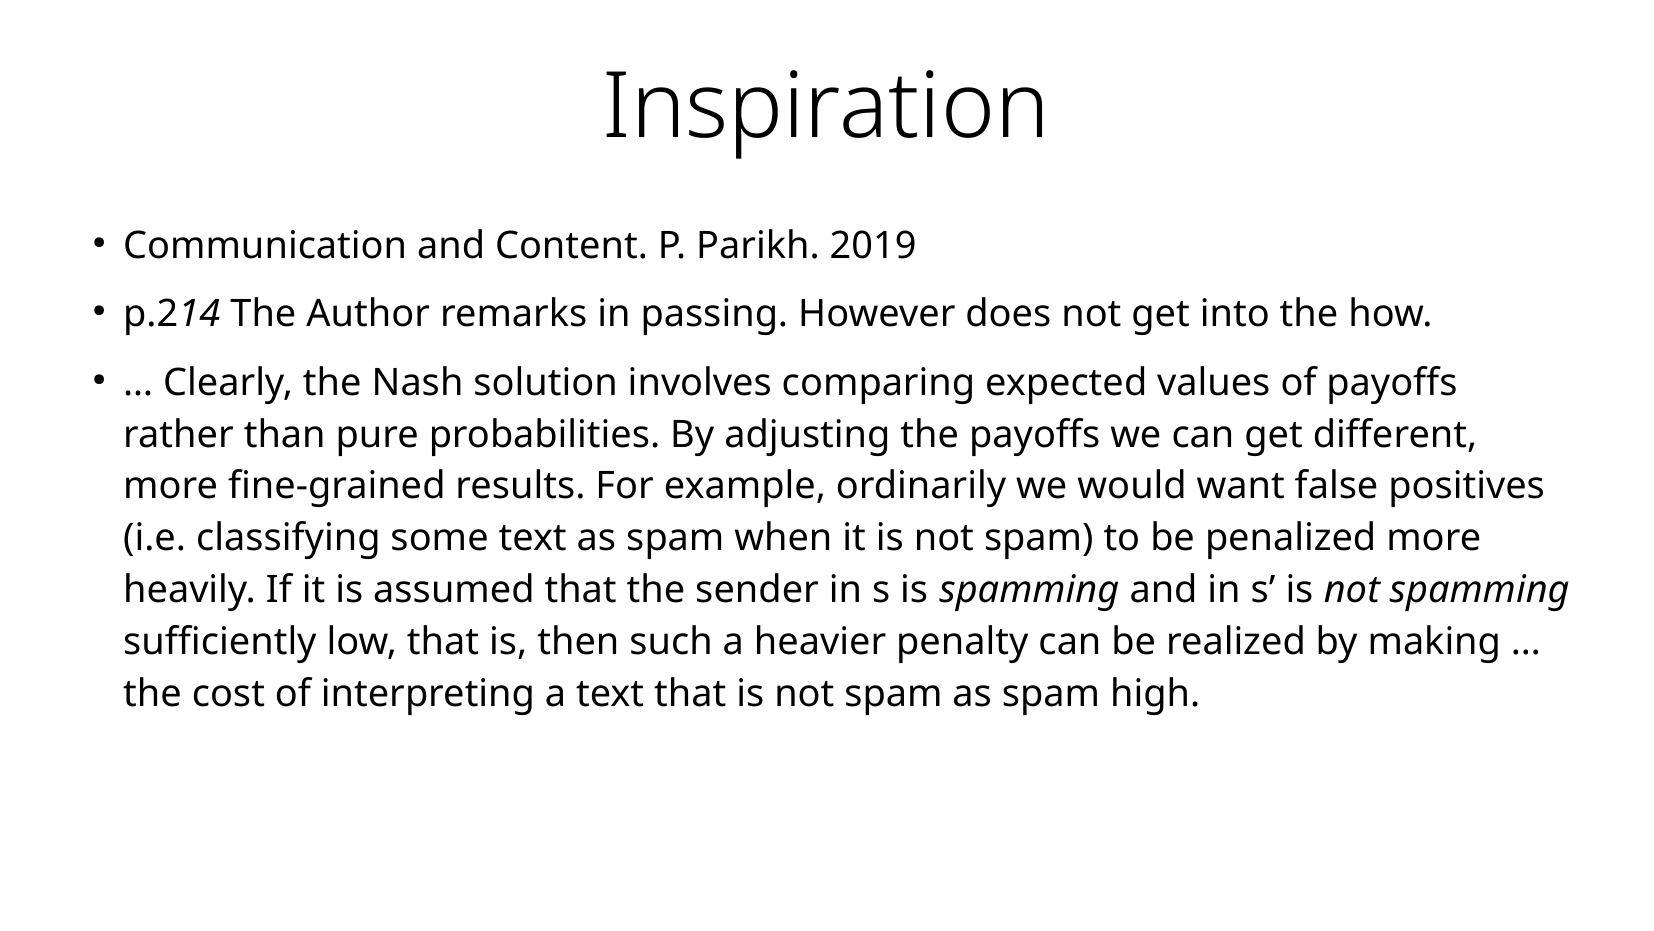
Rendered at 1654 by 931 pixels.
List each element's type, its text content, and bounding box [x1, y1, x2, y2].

title Inspiration [82, 37, 1571, 193]
list Communication and Content. P. Parikh. 2019 p.214 The Author remarks in passing. However does not get into the how. … Clearly, the Nash solution involves comparing expected values of payoffs rather than pure probabilities. By adjusting the payoffs we can get different, more fine-grained results. For example, ordinarily we would want false positives (i.e. classifying some text as spam when it is not spam) to be penalized more heavily. If it is assumed that the sender in s is spamming and in s’ is not spamming sufficiently low, that is, then such a heavier penalty can be realized by making … the cost of interpreting a text that is not spam as spam high. [82, 217, 1571, 758]
